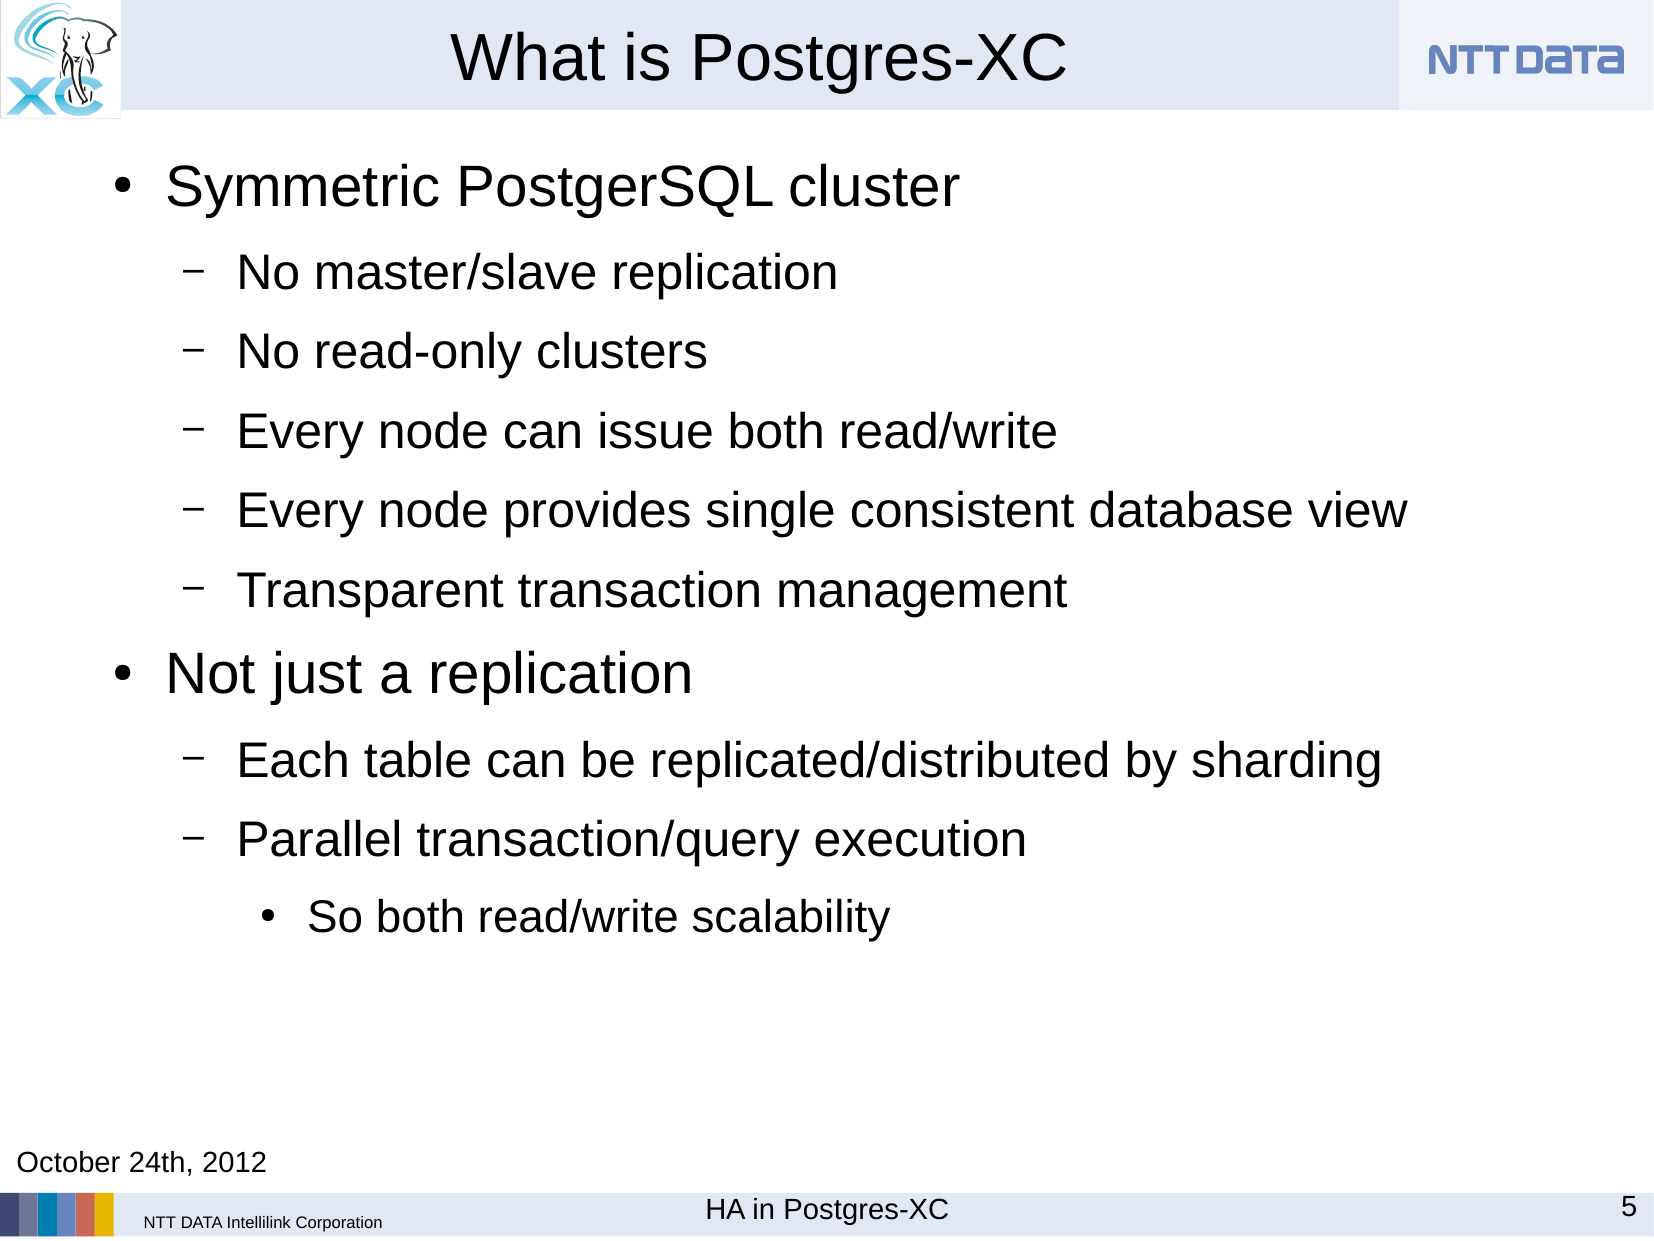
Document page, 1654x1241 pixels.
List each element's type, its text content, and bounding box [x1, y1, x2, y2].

picture [0, 0, 121, 119]
picture [1429, 45, 1624, 74]
title What is Postgres-XC [120, 3, 1399, 110]
list Symmetric PostgerSQL cluster No master/slave replication No read-only clusters Every node can issue both read/write Every node provides single consistent database view Transparent transaction management Not just a replication Each table can be replicated/distributed by sharding Parallel transaction/query execution So both read/write scalability [94, 153, 1583, 1134]
